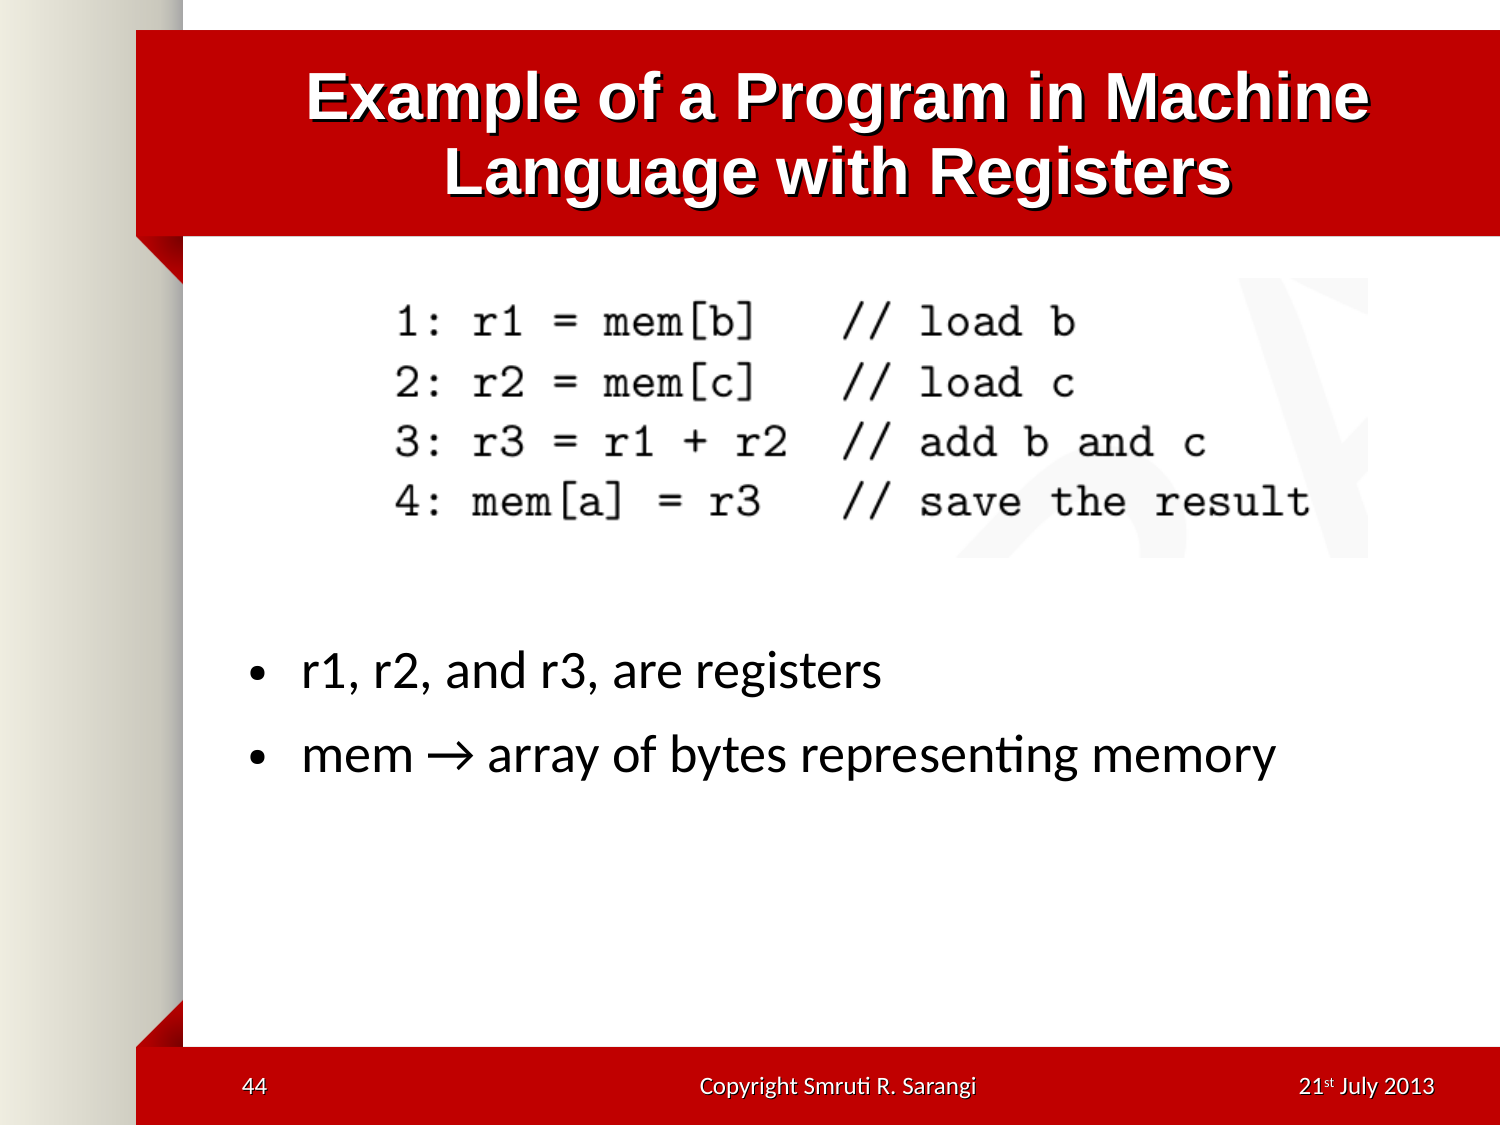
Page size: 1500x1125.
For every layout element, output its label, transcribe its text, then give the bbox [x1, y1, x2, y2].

title Example of a Program in Machine Language with Registers [230, 48, 1447, 221]
list r1, r2, and r3, are registers mem → array of bytes representing memory [230, 647, 1447, 1005]
picture [0, 0, 1500, 1125]
